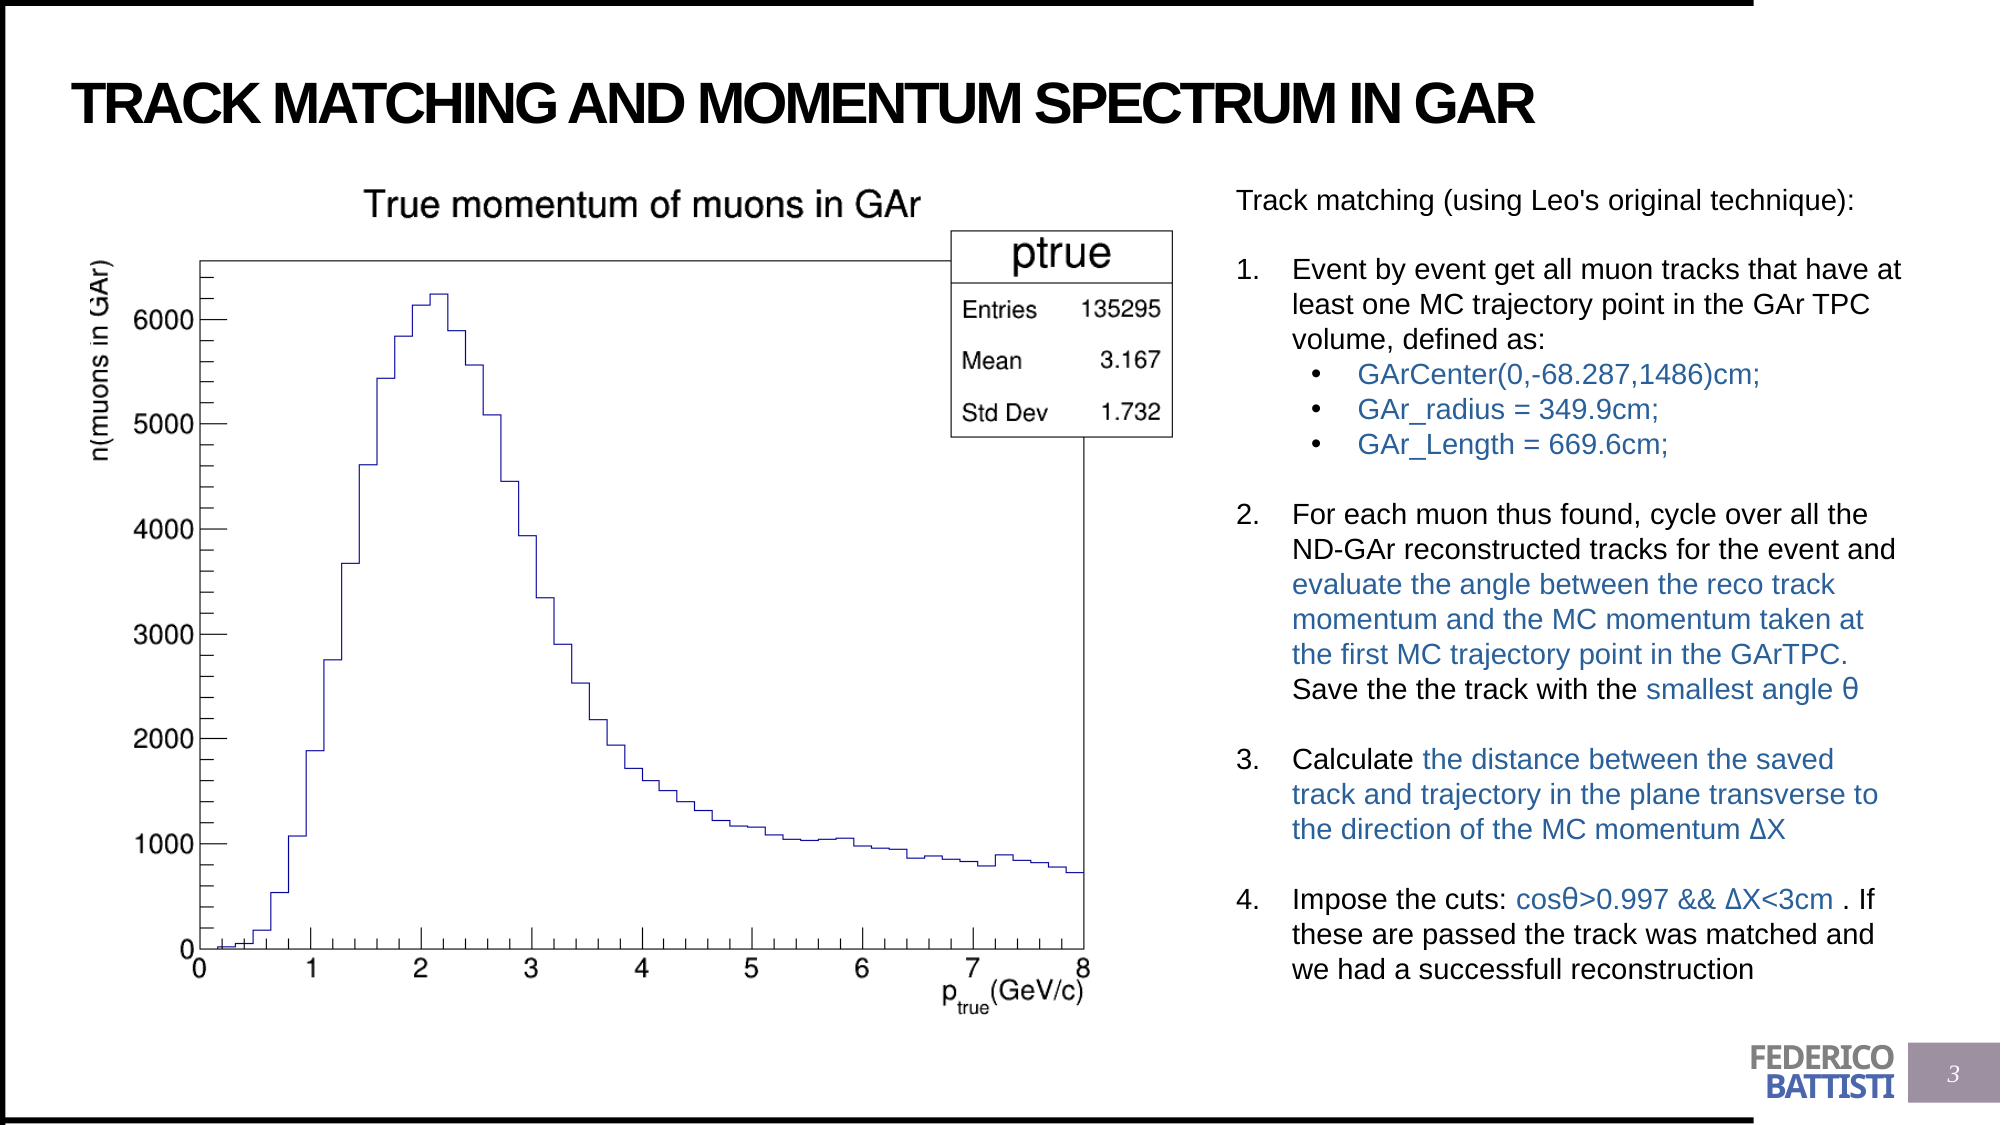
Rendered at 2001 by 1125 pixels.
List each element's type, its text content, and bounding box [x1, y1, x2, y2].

title TRACK MATCHING AND MOMENTUM SPECTRUM IN GAR [70, 67, 1580, 142]
slide_number <number> [1931, 1050, 1977, 1096]
picture [90, 175, 1194, 1035]
text_box Track matching (using Leo's original technique): Event by event get all muon tracks that have at least one MC trajectory point in the GAr TPC volume, defined as: GArCenter(0,-68.287,1486)cm; GAr_radius = 349.9cm; GAr_Length = 669.6cm; For each muon thus found, cycle over all the ND-GAr reconstructed tracks for the event and evaluate the angle between the reco track momentum and the MC momentum taken at the first MC trajectory point in the GArTPC. Save the the track with the smallest angle θ Calculate the distance between the saved track and trajectory in the plane transverse to the direction of the MC momentum ΔX Impose the cuts: cosθ>0.997 && ΔX<3cm . If these are passed the track was matched and we had a successfull reconstruction [1220, 173, 1921, 993]
